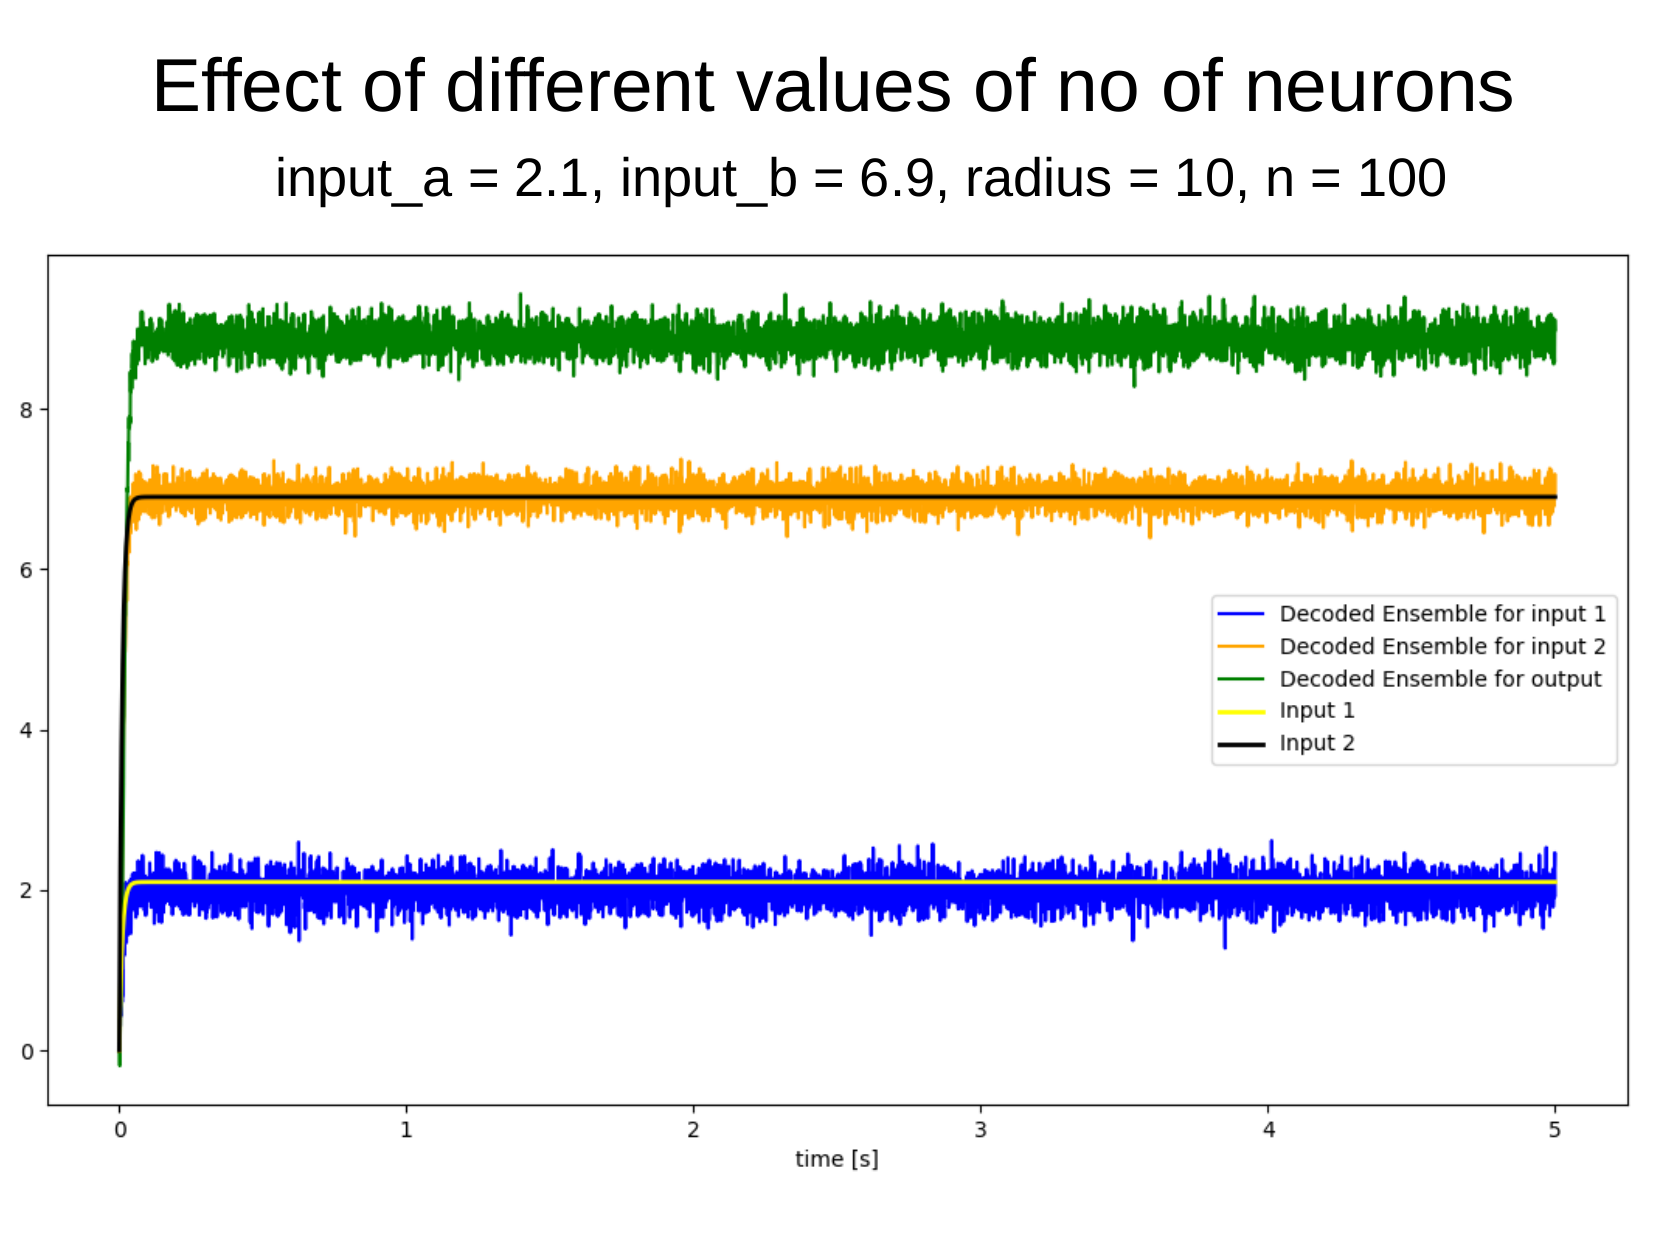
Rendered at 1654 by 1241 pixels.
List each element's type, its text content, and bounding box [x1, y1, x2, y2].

title Effect of different values of no of neurons [82, 23, 1571, 147]
picture [11, 236, 1642, 1183]
list input_a = 2.1, input_b = 6.9, radius = 10, n = 100 [82, 147, 1571, 236]
